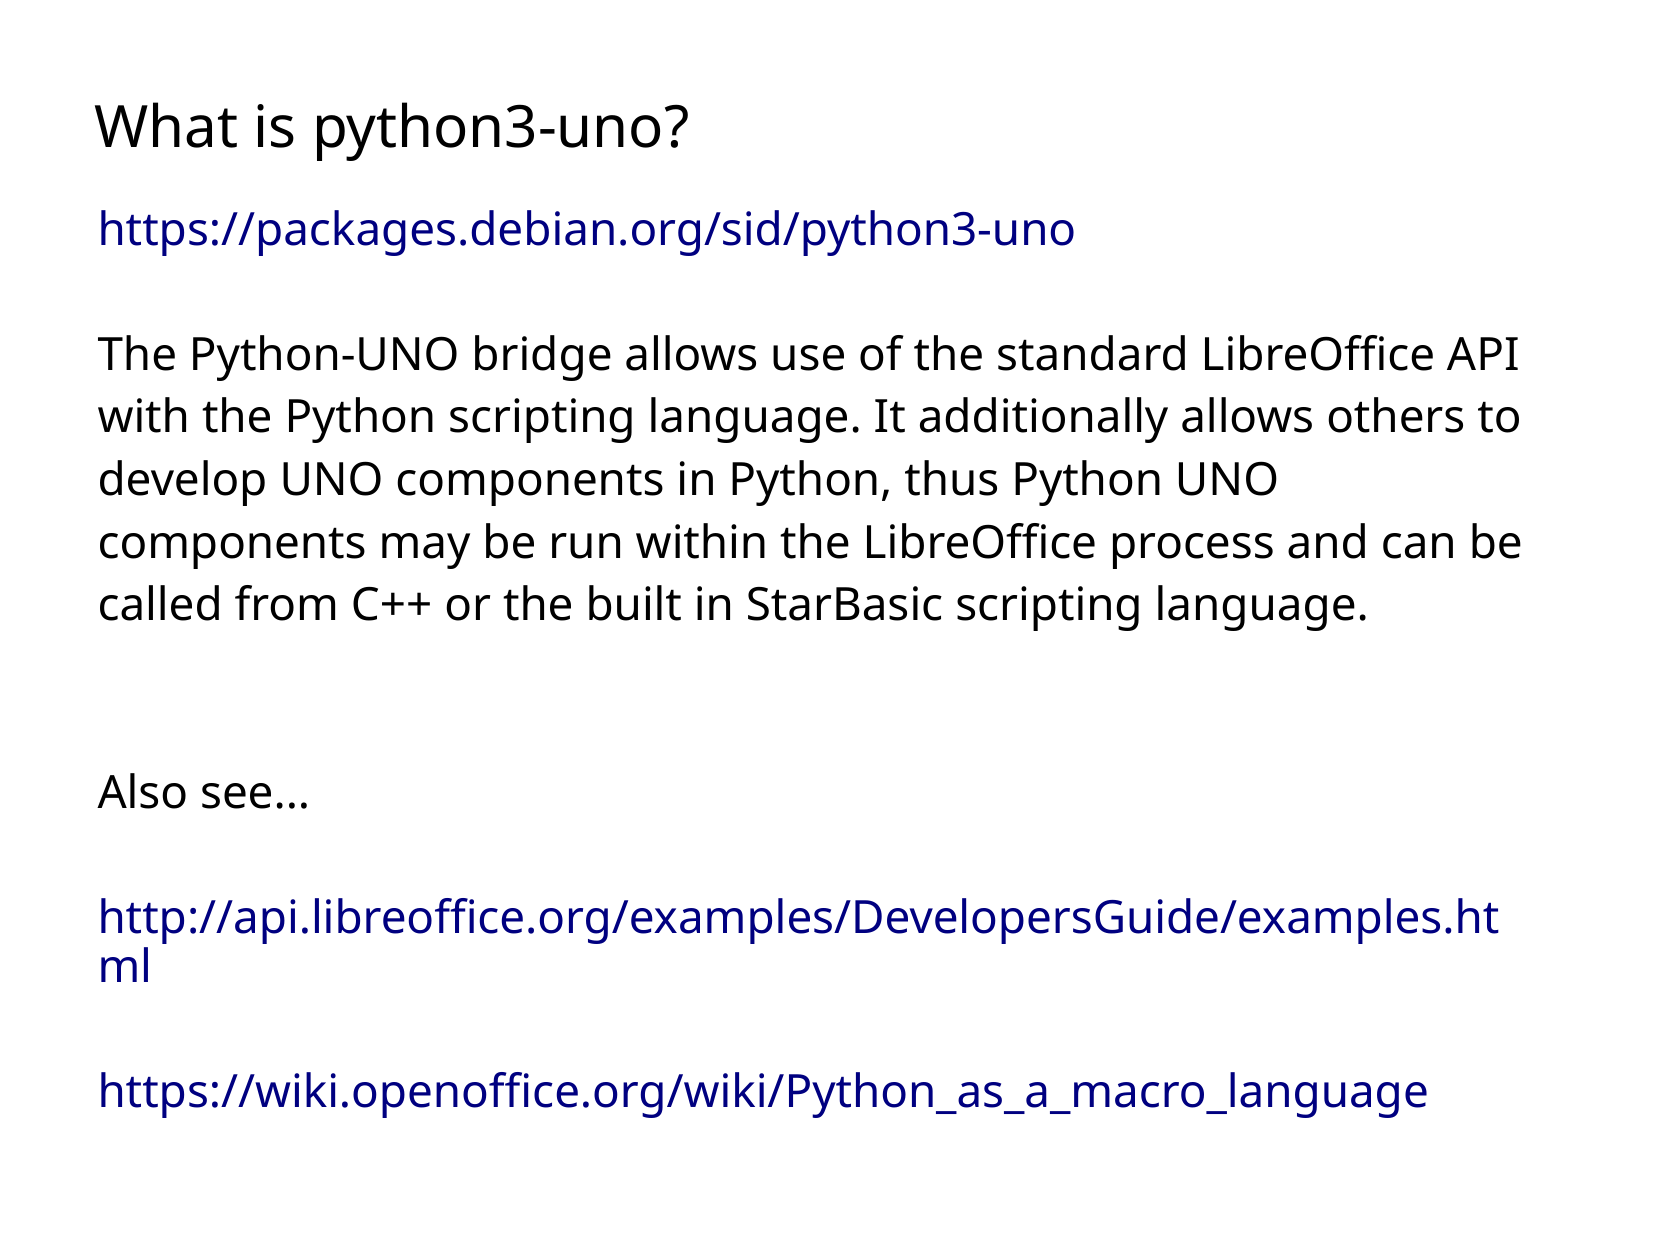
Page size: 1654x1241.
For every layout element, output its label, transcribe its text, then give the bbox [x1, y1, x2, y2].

text_box https://packages.debian.org/sid/python3-uno The Python-UNO bridge allows use of the standard LibreOffice API with the Python scripting language. It additionally allows others to develop UNO components in Python, thus Python UNO components may be run within the LibreOffice process and can be called from C++ or the built in StarBasic scripting language. Also see... http://api.libreoffice.org/examples/DevelopersGuide/examples.html https://wiki.openoffice.org/wiki/Python_as_a_macro_language [82, 188, 1548, 1170]
title What is python3-uno? [94, 70, 1560, 178]
